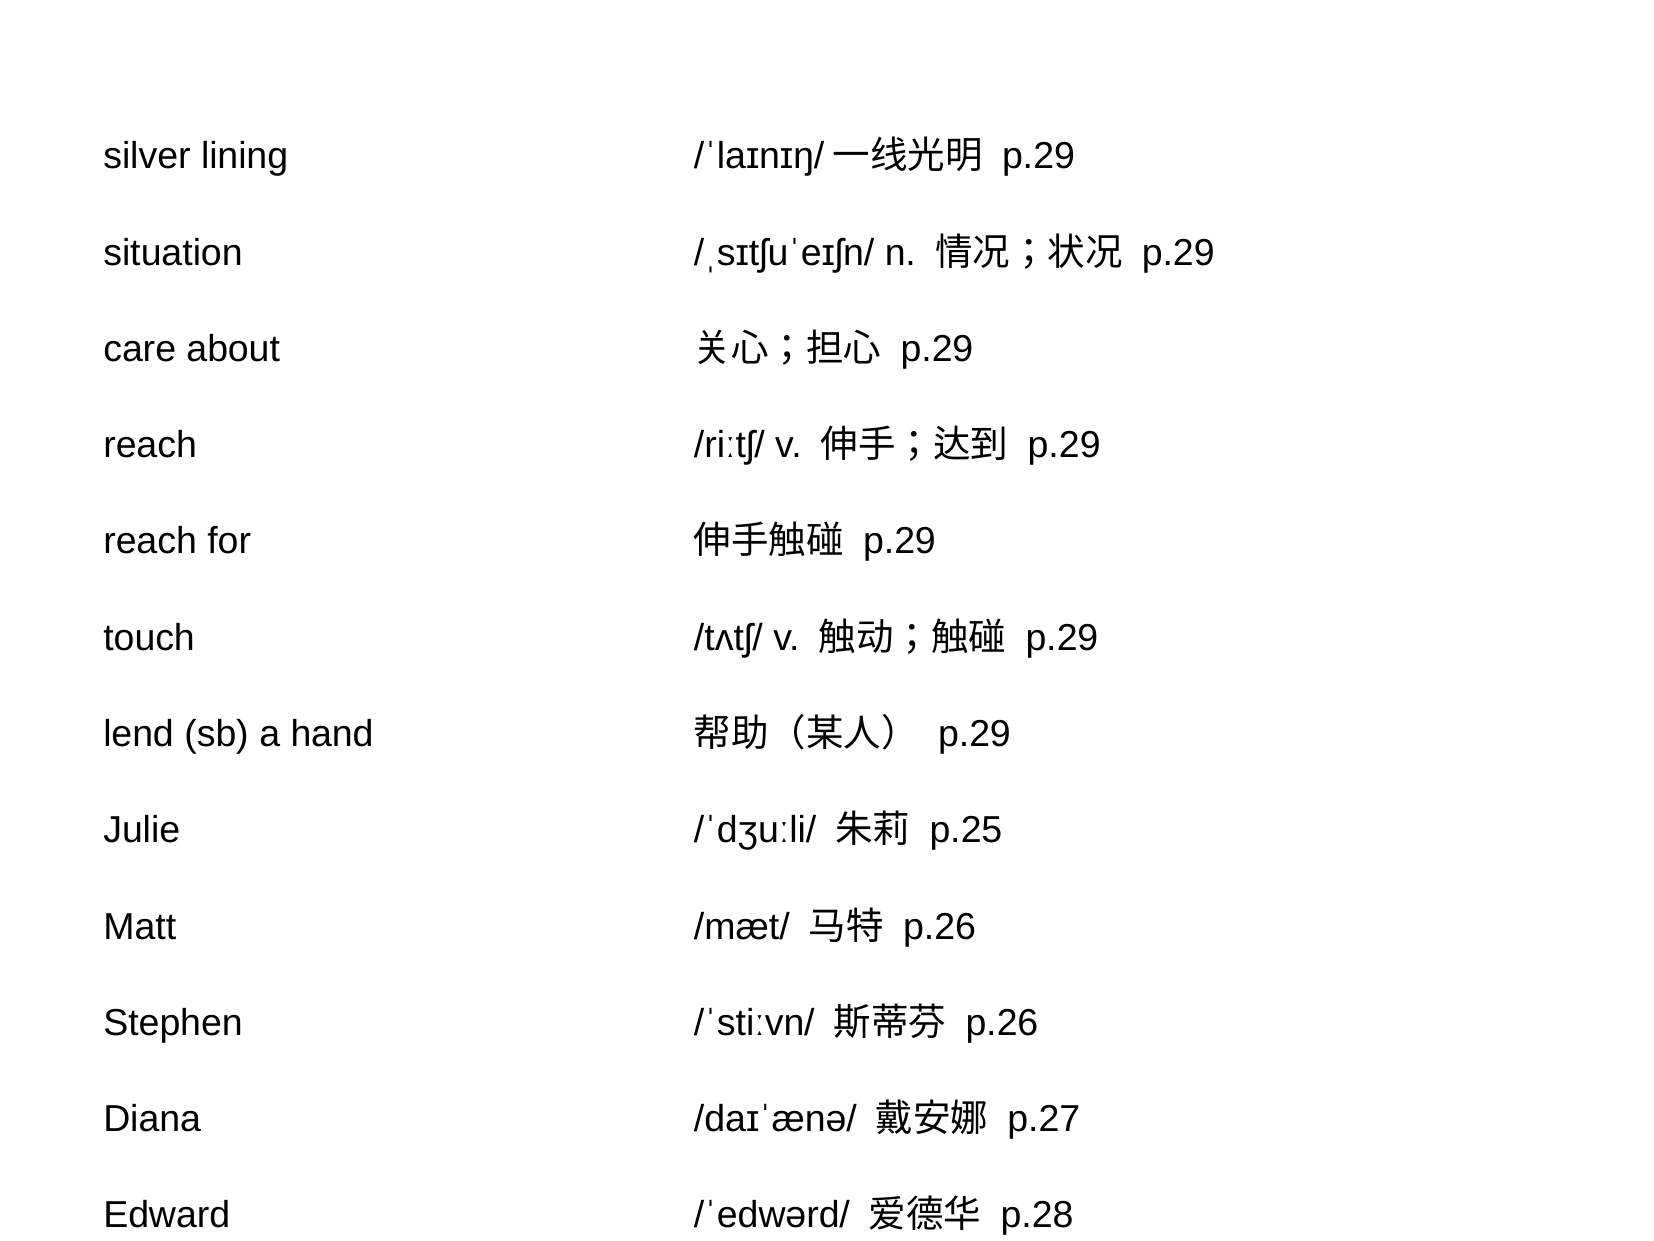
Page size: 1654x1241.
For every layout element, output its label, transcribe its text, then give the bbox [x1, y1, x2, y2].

text_box silver lining /ˈlaɪnɪŋ/一线光明 p.29 situation /ˌsɪtʃuˈeɪʃn/ n. 情况；状况 p.29 care about 关心；担心 p.29 reach /riːtʃ/ v. 伸手；达到 p.29 reach for 伸手触碰 p.29 touch /tʌtʃ/ v. 触动；触碰 p.29 lend (sb) a hand 帮助（某人） p.29 Julie /ˈdʒuːli/ 朱莉 p.25 Matt /mæt/ 马特 p.26 Stephen /ˈstiːvn/ 斯蒂芬 p.26 Diana /daɪˈænə/ 戴安娜 p.27 Edward /ˈedwərd/ 爱德华 p.28 [88, 118, 1536, 1101]
